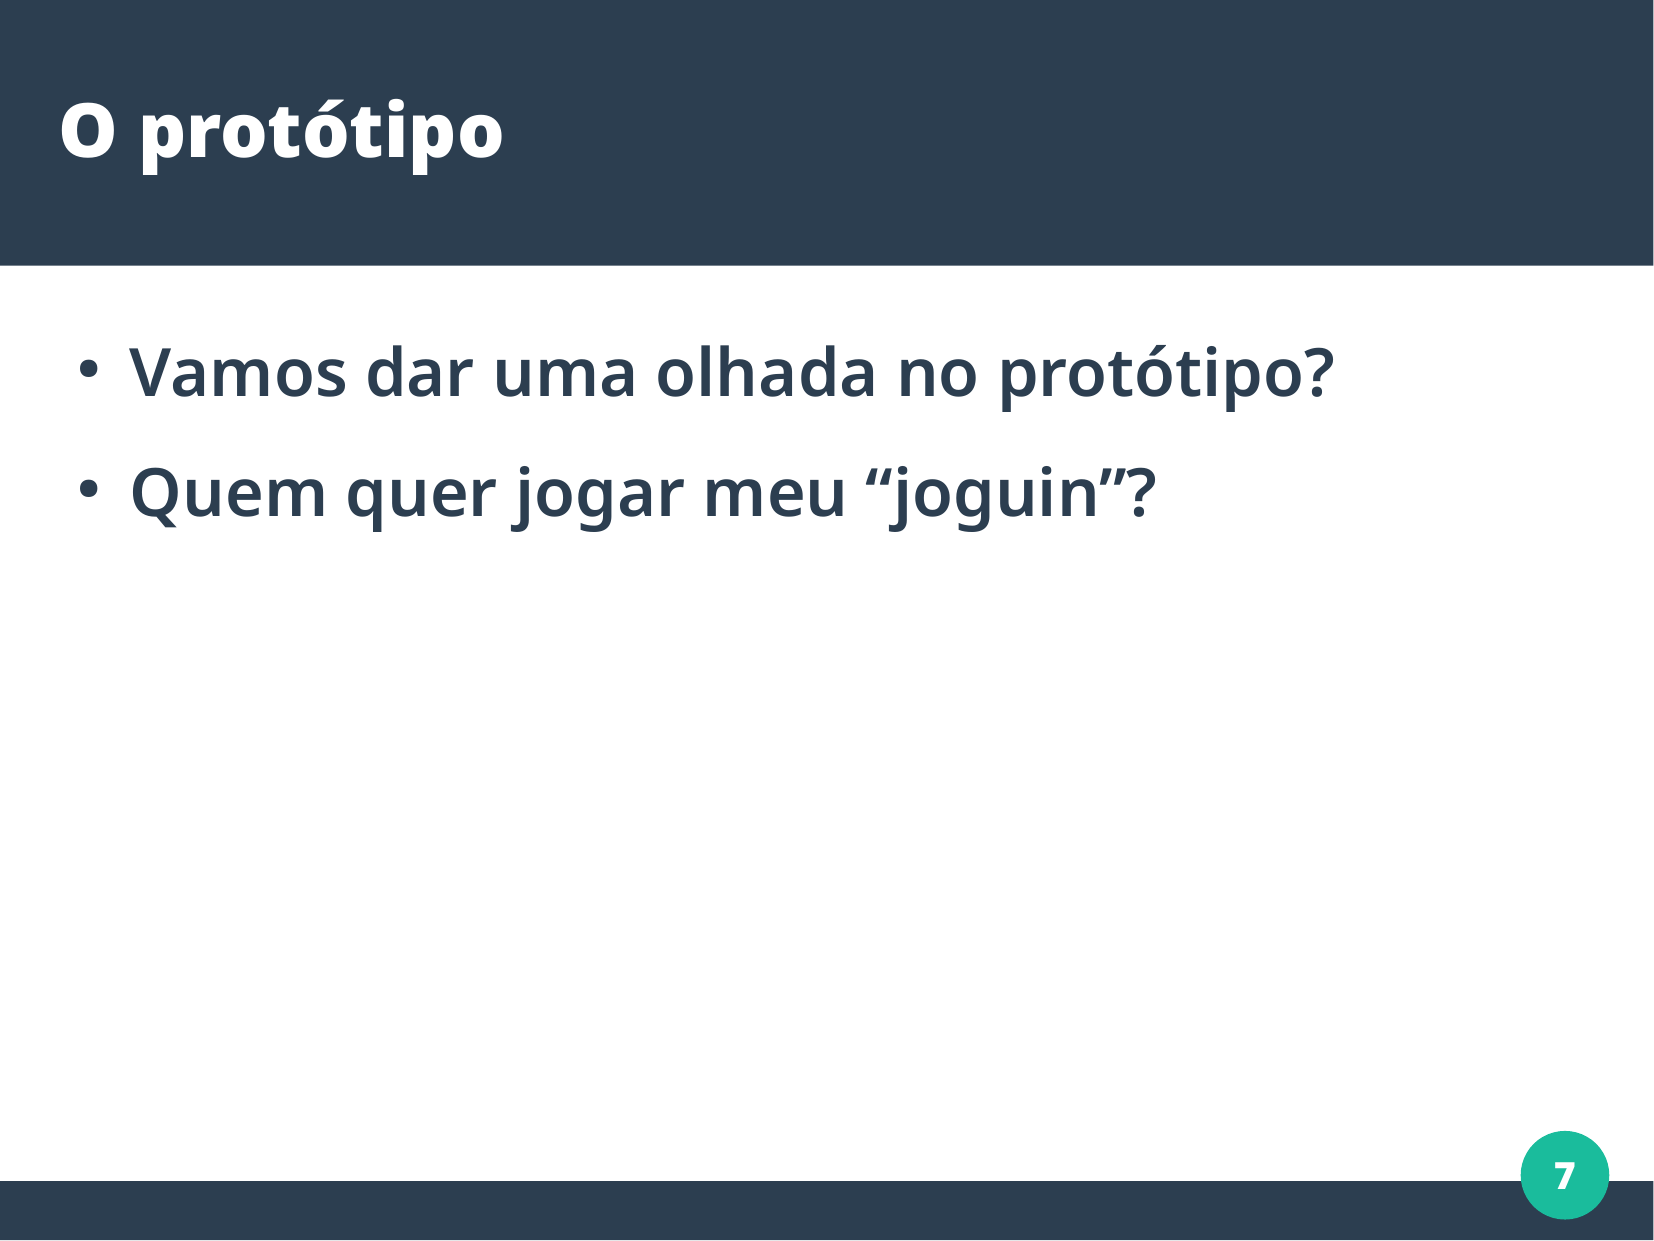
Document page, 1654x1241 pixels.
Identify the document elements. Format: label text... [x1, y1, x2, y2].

list Vamos dar uma olhada no protótipo? Quem quer jogar meu “joguin”? [59, 324, 1595, 1152]
title O protótipo [59, 49, 1595, 207]
